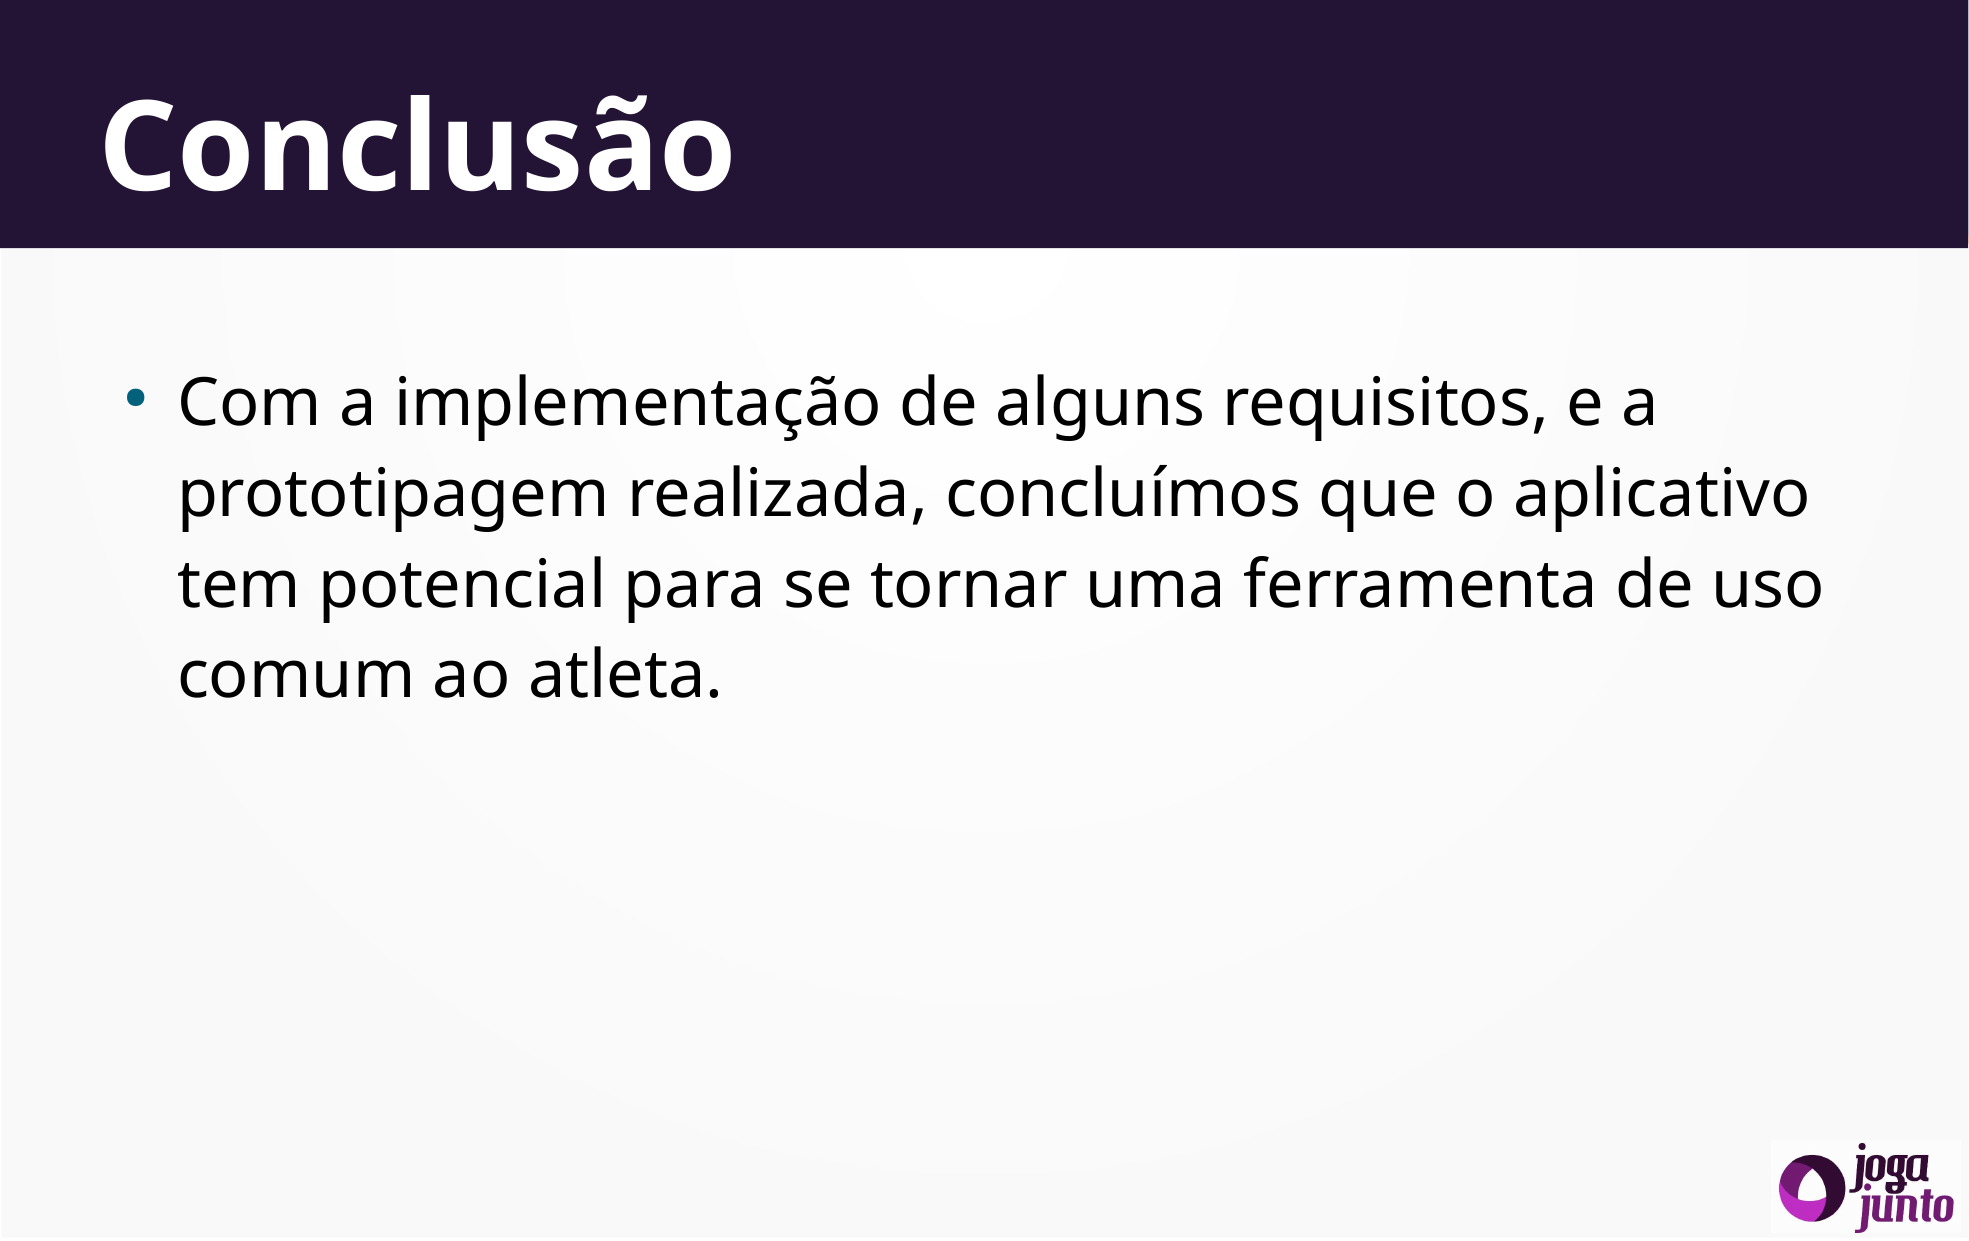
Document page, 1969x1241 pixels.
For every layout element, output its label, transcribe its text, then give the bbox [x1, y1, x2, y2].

picture [0, 249, 1969, 1241]
list Com a implementação de alguns requisitos, e a prototipagem realizada, concluímos que o aplicativo tem potencial para se tornar uma ferramenta de uso comum ao atleta. [106, 354, 1890, 1141]
title Conclusão [98, 19, 1870, 227]
